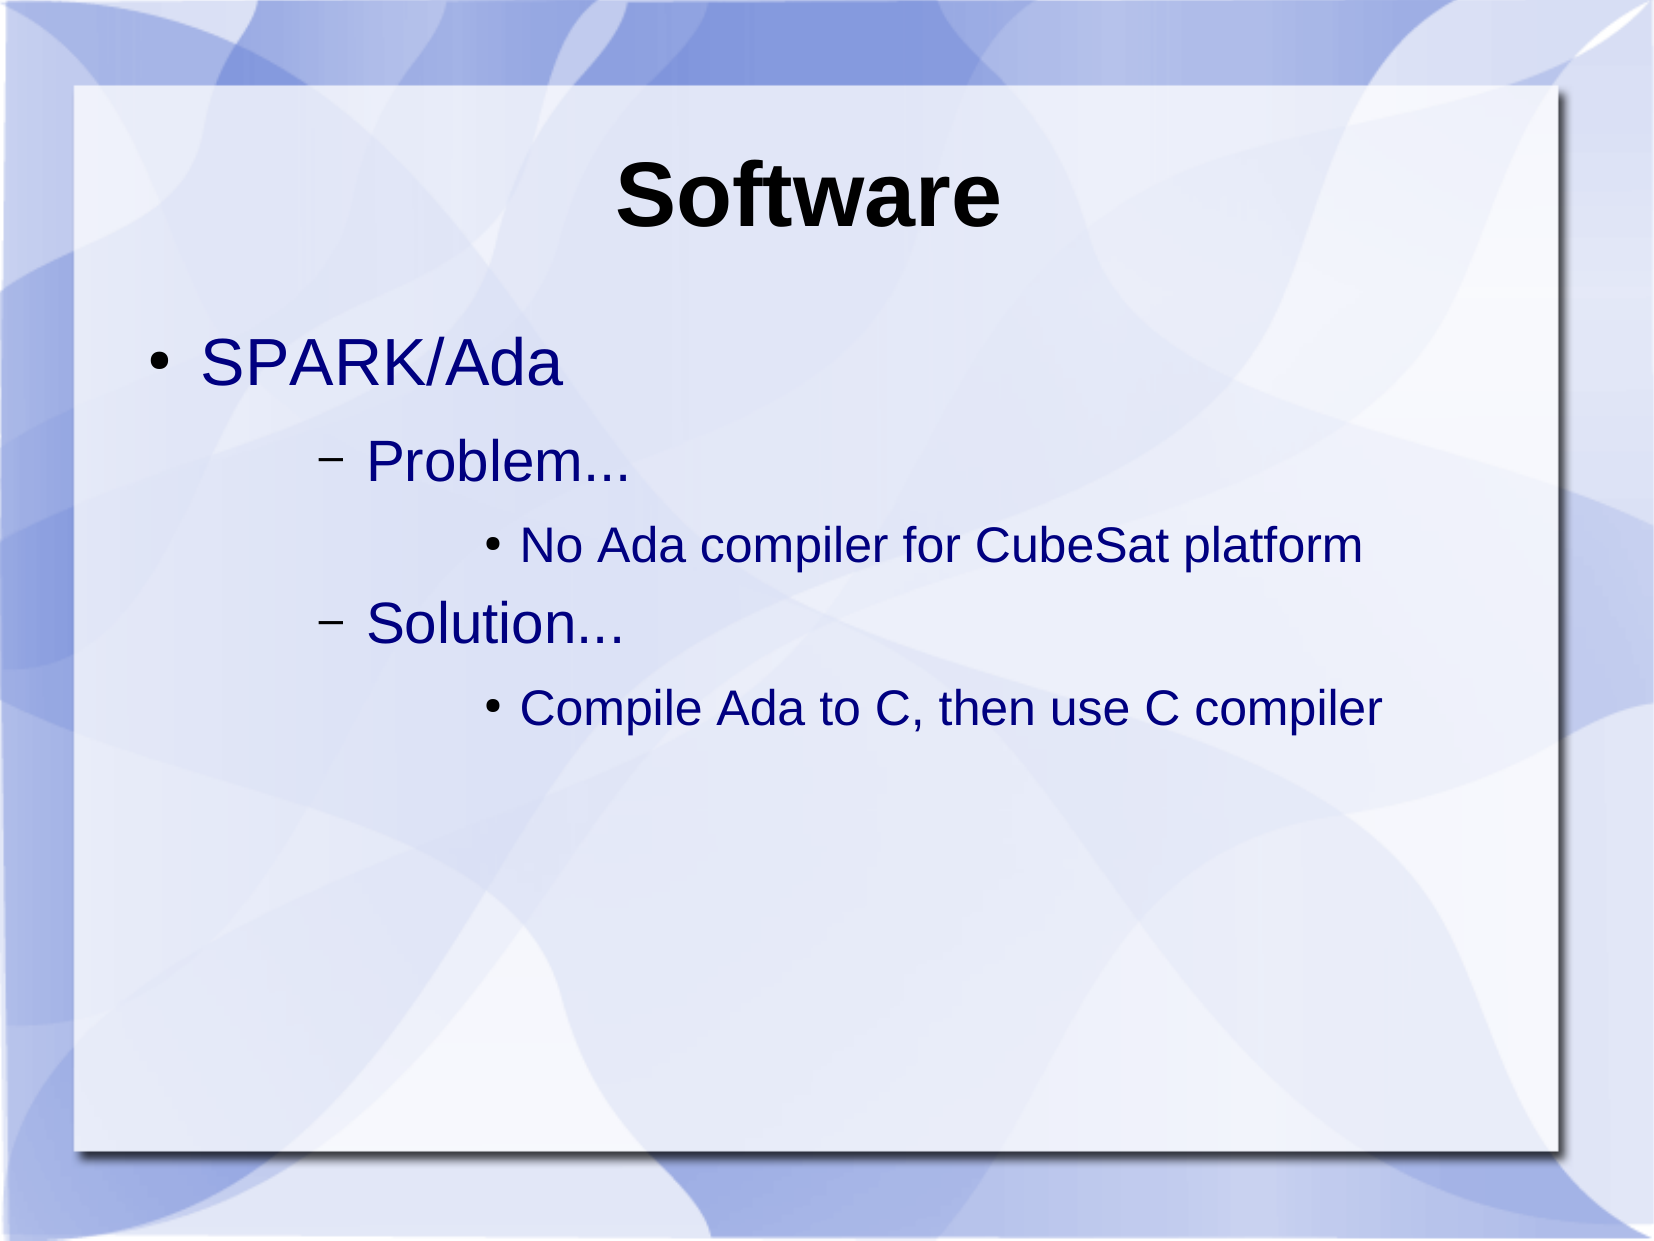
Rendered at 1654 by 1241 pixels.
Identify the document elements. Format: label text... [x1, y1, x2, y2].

list SPARK/Ada Problem... No Ada compiler for CubeSat platform Solution... Compile Ada to C, then use C compiler [129, 324, 1489, 960]
title Software [82, 98, 1536, 291]
picture [0, 0, 1654, 1241]
